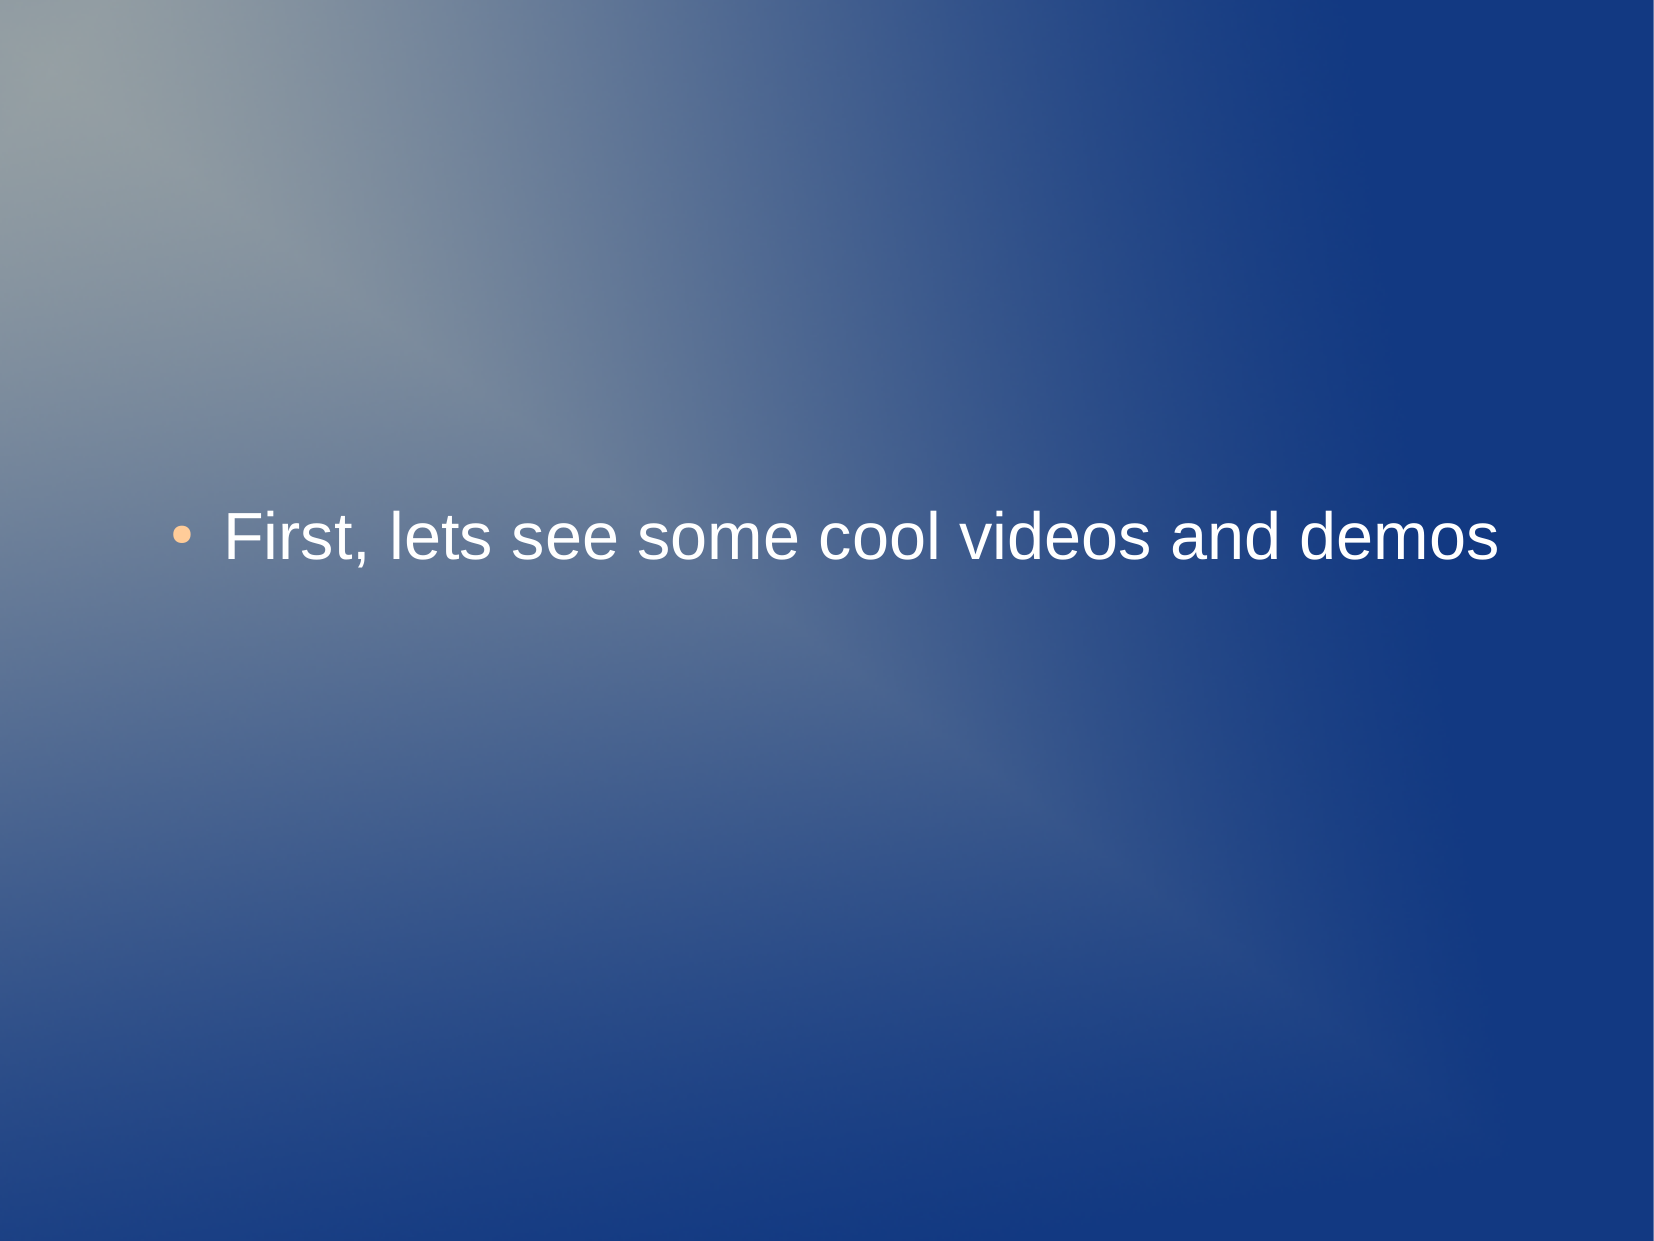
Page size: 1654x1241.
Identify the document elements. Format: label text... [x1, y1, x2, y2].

list First, lets see some cool videos and demos [82, 290, 1571, 1010]
picture [0, 0, 1654, 1241]
